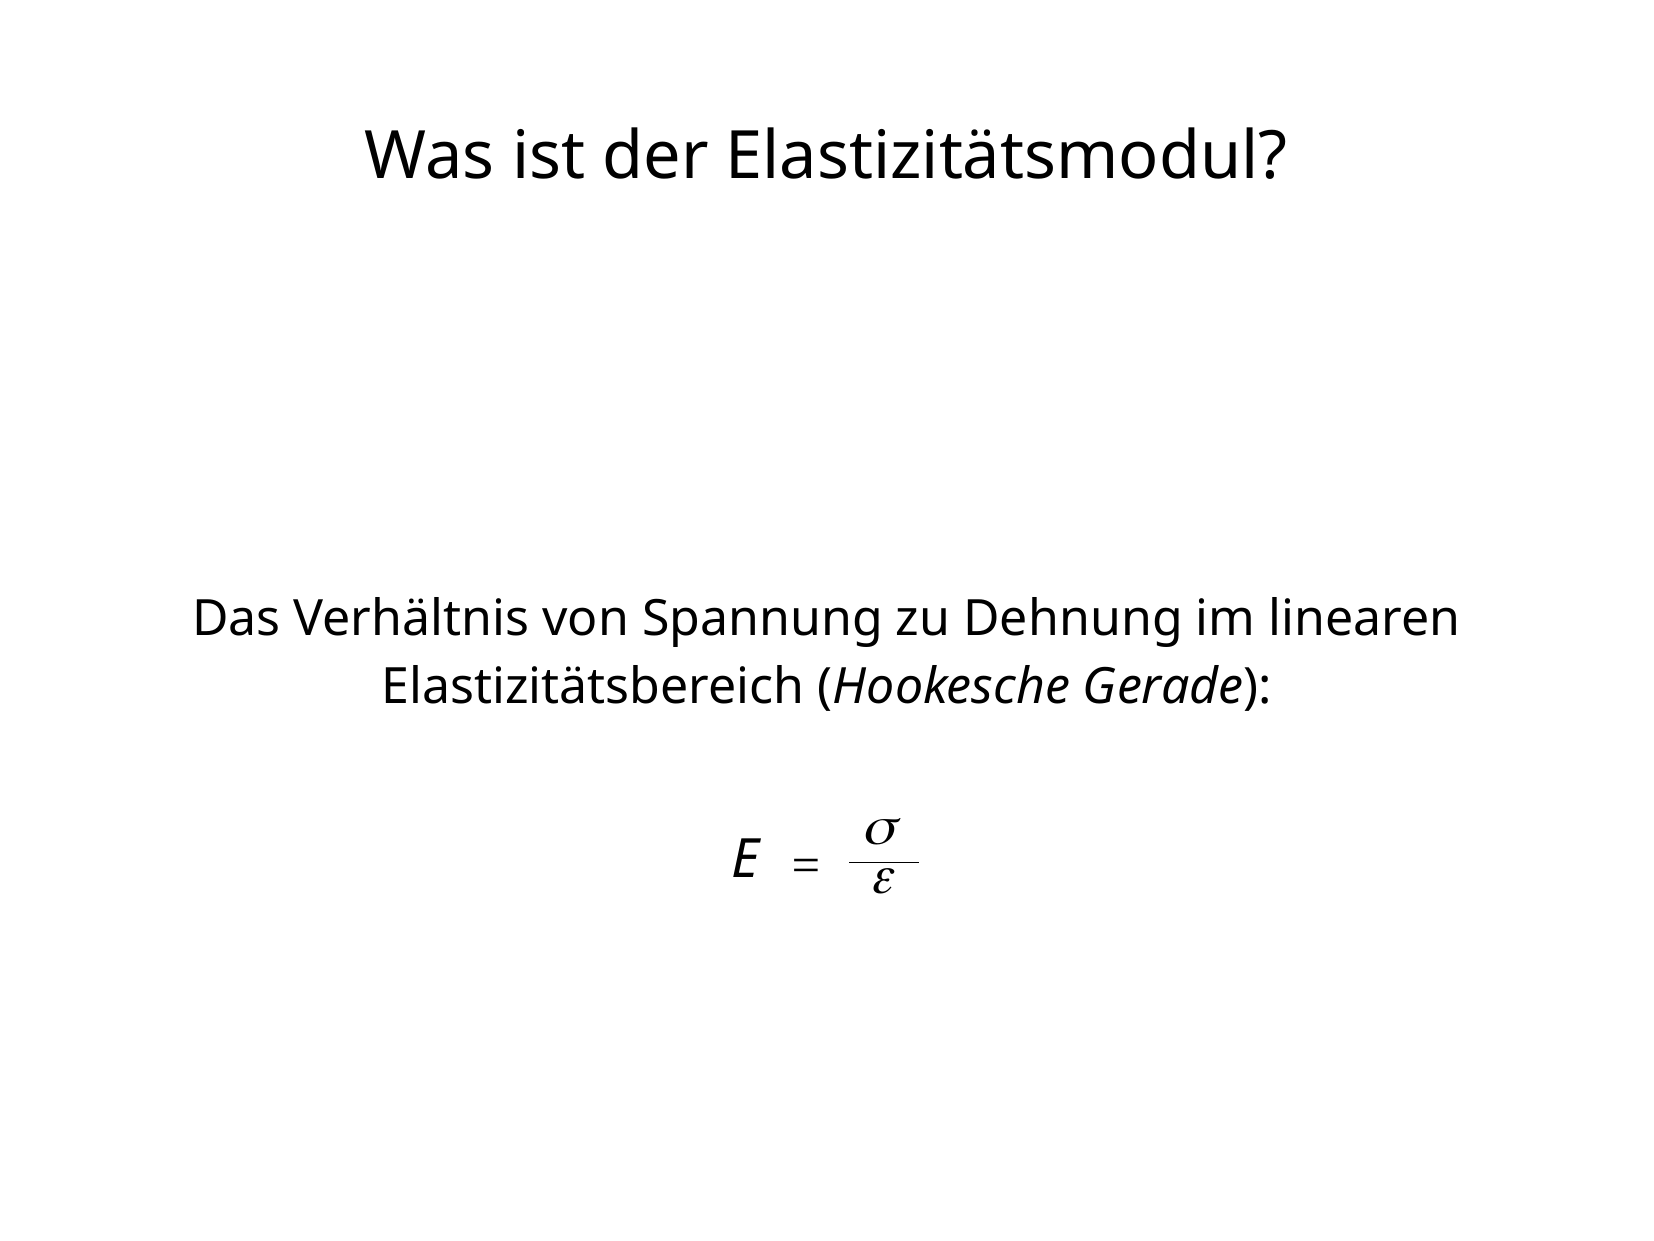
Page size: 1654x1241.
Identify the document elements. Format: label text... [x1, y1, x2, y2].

chart [725, 816, 928, 896]
subtitle Das Verhältnis von Spannung zu Dehnung im linearen Elastizitätsbereich (Hookesche Gerade): [82, 290, 1571, 1010]
title Was ist der Elastizitätsmodul? [82, 49, 1571, 257]
